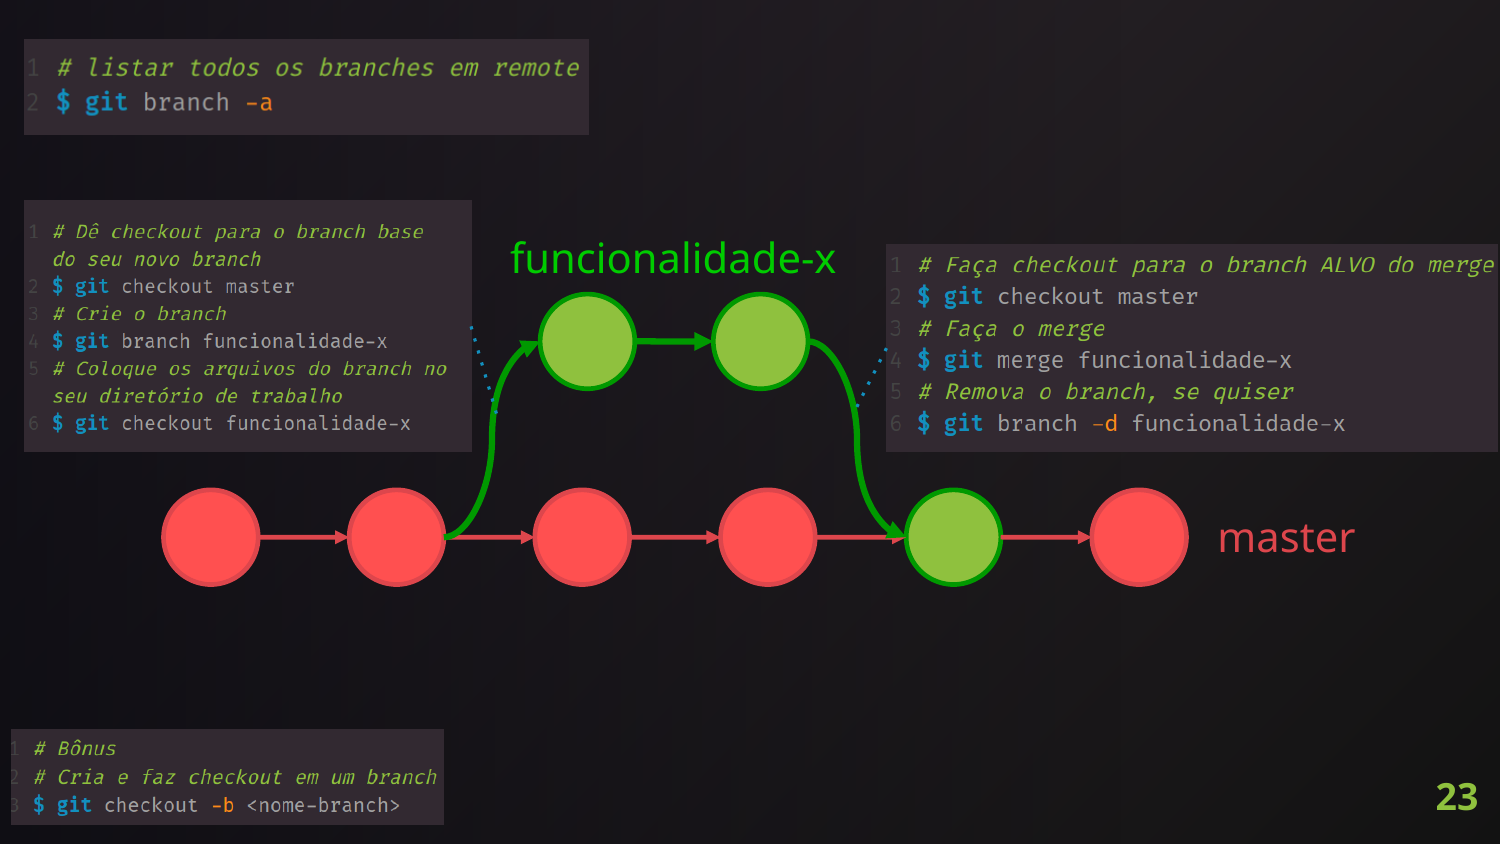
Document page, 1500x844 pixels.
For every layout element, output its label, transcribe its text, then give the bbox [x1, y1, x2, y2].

text_box [540, 294, 635, 389]
picture [24, 39, 589, 135]
text_box [906, 489, 1001, 585]
slide_number <number> [1407, 752, 1494, 844]
picture [886, 244, 1498, 452]
text_box [534, 489, 630, 585]
text_box [163, 489, 259, 585]
picture [24, 200, 472, 452]
text_box [349, 489, 444, 585]
text_box [1091, 489, 1187, 585]
picture [11, 729, 444, 825]
text_box funcionalidade-x [495, 217, 930, 282]
text_box [713, 294, 808, 389]
text_box master [1202, 496, 1490, 561]
text_box [720, 489, 816, 585]
